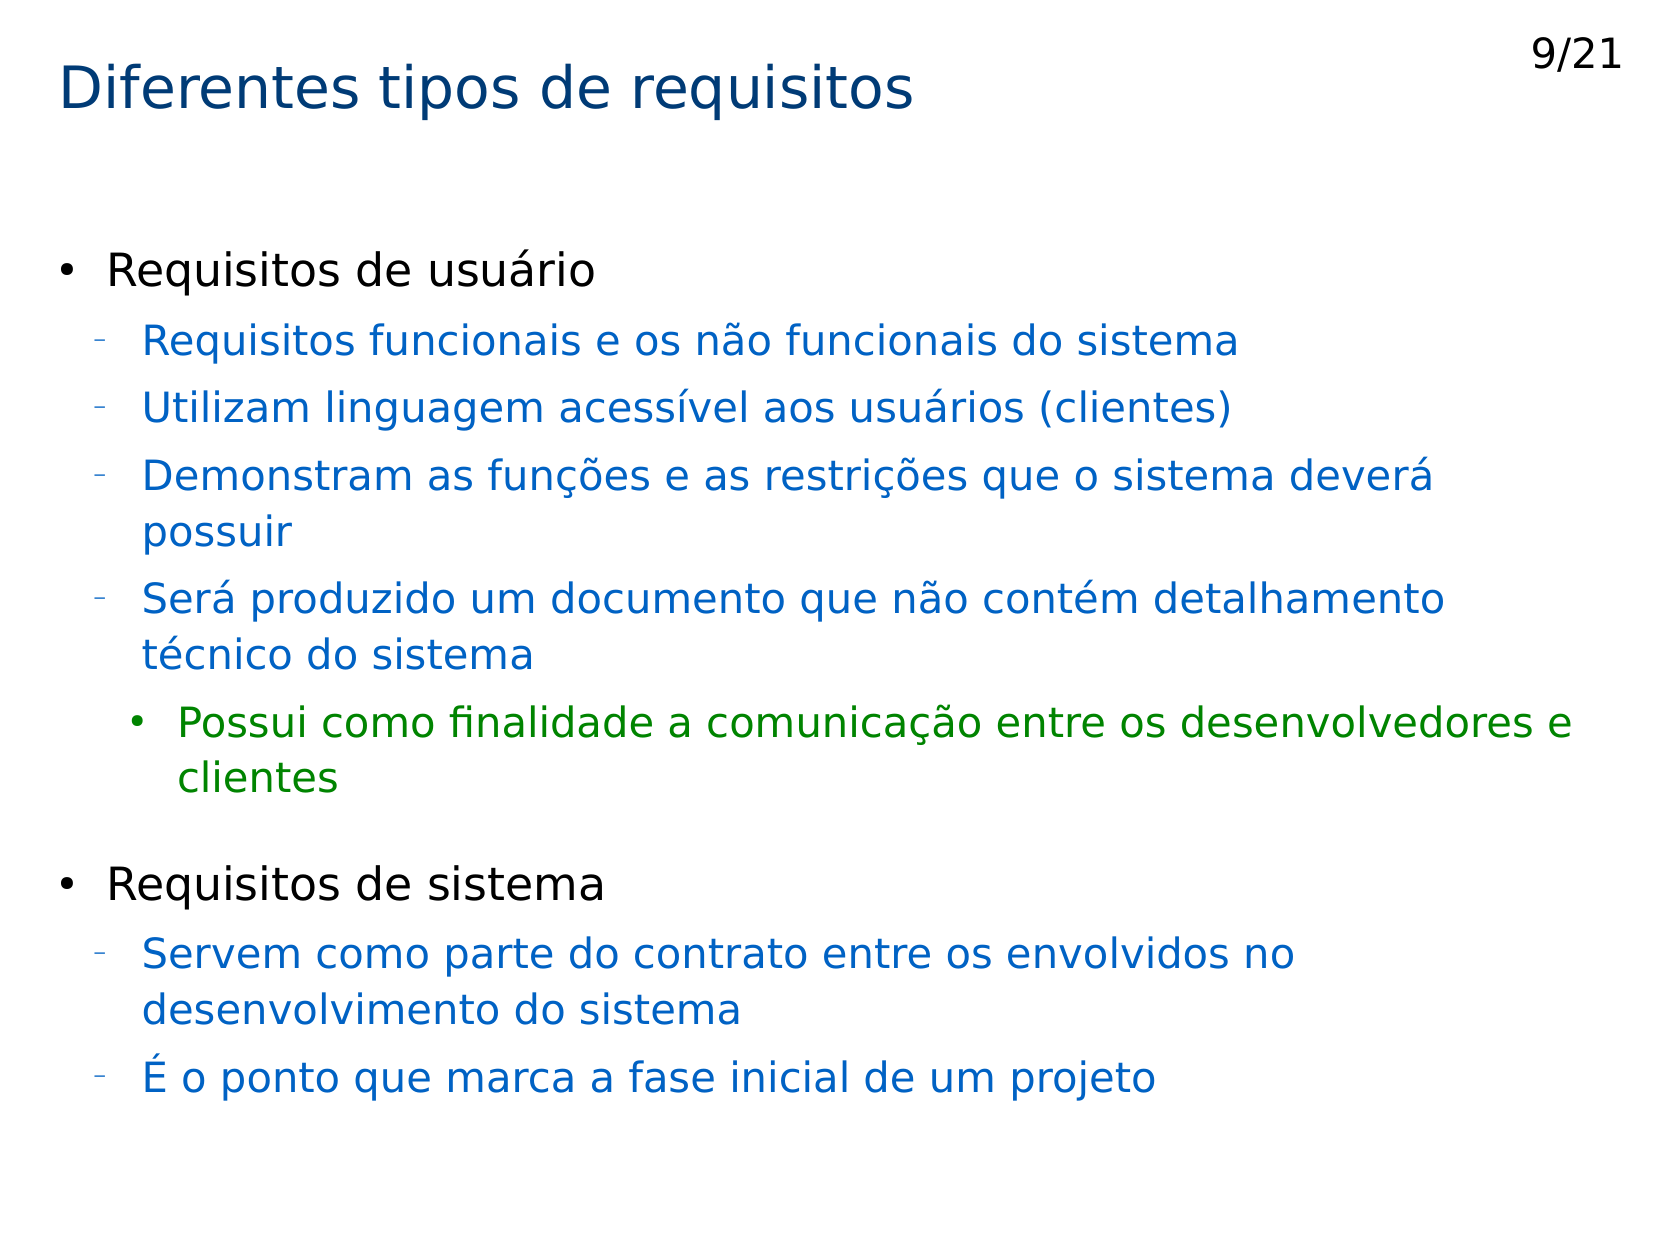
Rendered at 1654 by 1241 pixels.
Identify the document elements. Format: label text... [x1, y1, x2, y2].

list Requisitos de usuário Requisitos funcionais e os não funcionais do sistema Utilizam linguagem acessível aos usuários (clientes) Demonstram as funções e as restrições que o sistema deverá possuir Será produzido um documento que não contém detalhamento técnico do sistema Possui como finalidade a comunicação entre os desenvolvedores e clientes Requisitos de sistema Servem como parte do contrato entre os envolvidos no desenvolvimento do sistema É o ponto que marca a fase inicial de um projeto [59, 236, 1595, 1211]
title Diferentes tipos de requisitos [59, 29, 1506, 148]
